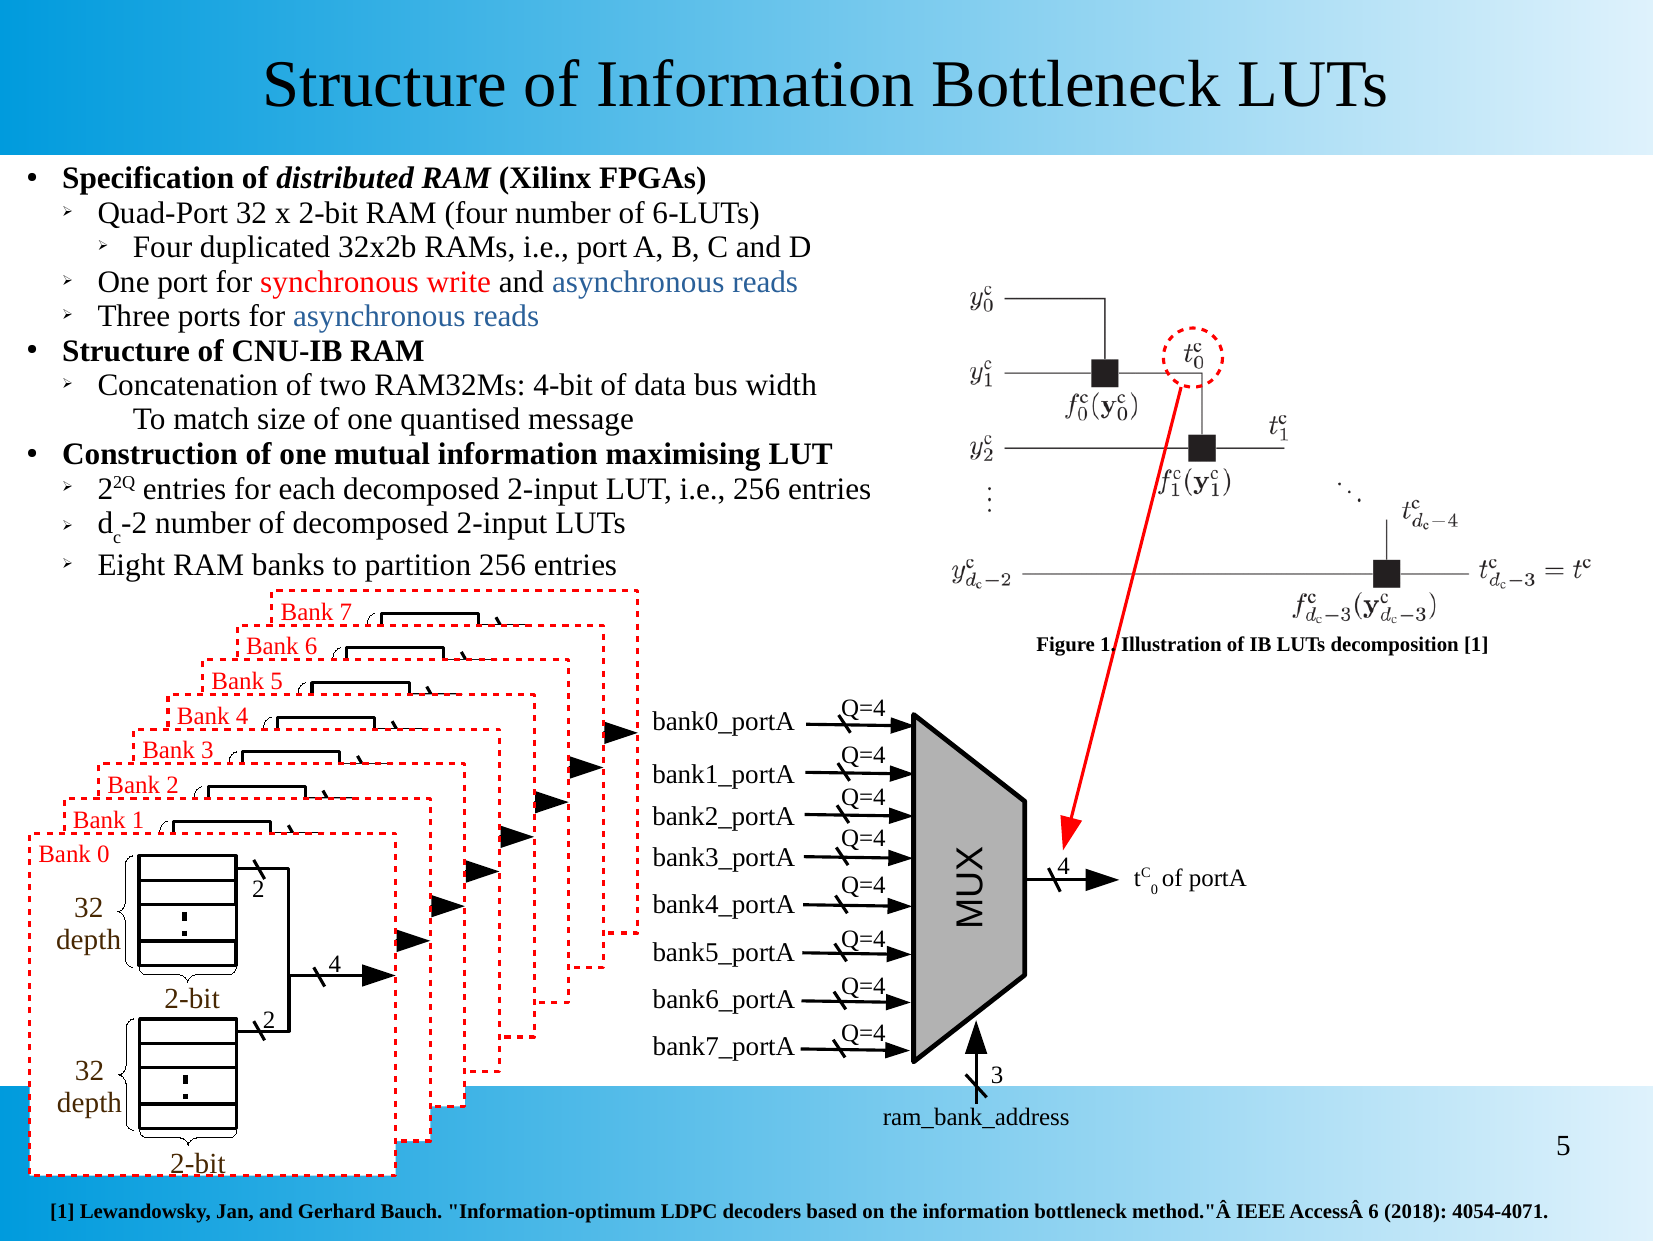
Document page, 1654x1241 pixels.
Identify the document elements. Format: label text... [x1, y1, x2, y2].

text_box Q=4 [826, 1012, 910, 1055]
text_box bank5_portA [637, 929, 828, 975]
text_box Bank 0 [23, 833, 225, 876]
text_box MUX [913, 714, 1025, 1062]
text_box [1] Lewandowsky, Jan, and Gerhard Bauch. "Information-optimum LDPC decoders based on the information bottleneck method."Â IEEE AccessÂ 6 (2018): 4054-4071. [35, 1192, 1654, 1241]
title Structure of Information Bottleneck LUTs [82, 31, 1571, 137]
text_box bank7_portA [637, 1024, 828, 1069]
text_box bank3_portA [637, 835, 827, 880]
text_box [141, 1021, 235, 1042]
text_box bank4_portA [637, 882, 828, 927]
text_box Q=4 [826, 864, 910, 907]
text_box Q=4 [827, 775, 910, 816]
text_box 2-bit [149, 975, 236, 1017]
text_box bank0_portA [637, 699, 827, 744]
text_box [29, 590, 638, 1176]
text_box 3 [976, 1053, 1026, 1095]
text_box bank2_portA [637, 793, 827, 835]
text_box 32 depth [41, 883, 137, 964]
text_box [141, 882, 234, 903]
picture [933, 267, 1610, 632]
text_box Q=4 [826, 686, 910, 730]
text_box [141, 943, 234, 964]
text_box Q=4 [826, 734, 910, 775]
text_box Bank 5 [196, 659, 398, 694]
text_box [126, 876, 137, 883]
text_box Bank 4 [162, 694, 363, 729]
text_box 4 [313, 942, 353, 986]
text_box Figure 1. Illustration of IB LUTs decomposition [1] [1021, 625, 1506, 664]
text_box tC0 of portA [1119, 856, 1312, 905]
text_box [141, 857, 234, 879]
text_box ram_bank_address [868, 1095, 1105, 1139]
text_box Q=4 [827, 816, 910, 860]
text_box Bank 6 [231, 625, 433, 659]
text_box [141, 906, 235, 939]
text_box 4 [1042, 844, 1085, 888]
text_box Bank 2 [92, 763, 294, 798]
text_box Specification of distributed RAM (Xilinx FPGAs) Quad-Port 32 x 2-bit RAM (four number of 6-LUTs) Four duplicated 32x2b RAMs, i.e., port A, B, C and D One port for synchronous write and asynchronous reads Three ports for asynchronous reads Structure of CNU-IB RAM Concatenation of two RAM32Ms: 4-bit of data bus width To match size of one quantised message Construction of one mutual information maximising LUT 22Q entries for each decomposed 2-input LUT, i.e., 256 entries dc-2 number of decomposed 2-input LUTs Eight RAM banks to partition 256 entries [11, 153, 1642, 625]
text_box Q=4 [826, 917, 910, 961]
text_box bank1_portA [637, 752, 827, 793]
text_box Bank 1 [58, 798, 260, 833]
text_box Bank 7 [265, 590, 467, 625]
text_box Bank 3 [127, 729, 329, 763]
text_box 32 depth [42, 1046, 138, 1127]
text_box 2 [237, 868, 277, 911]
text_box [141, 1106, 235, 1127]
text_box bank6_portA [637, 976, 828, 1022]
text_box [141, 1069, 235, 1102]
text_box Q=4 [826, 964, 910, 1008]
text_box [141, 1045, 235, 1066]
text_box 2 [248, 999, 288, 1042]
text_box 2-bit [155, 1139, 241, 1188]
